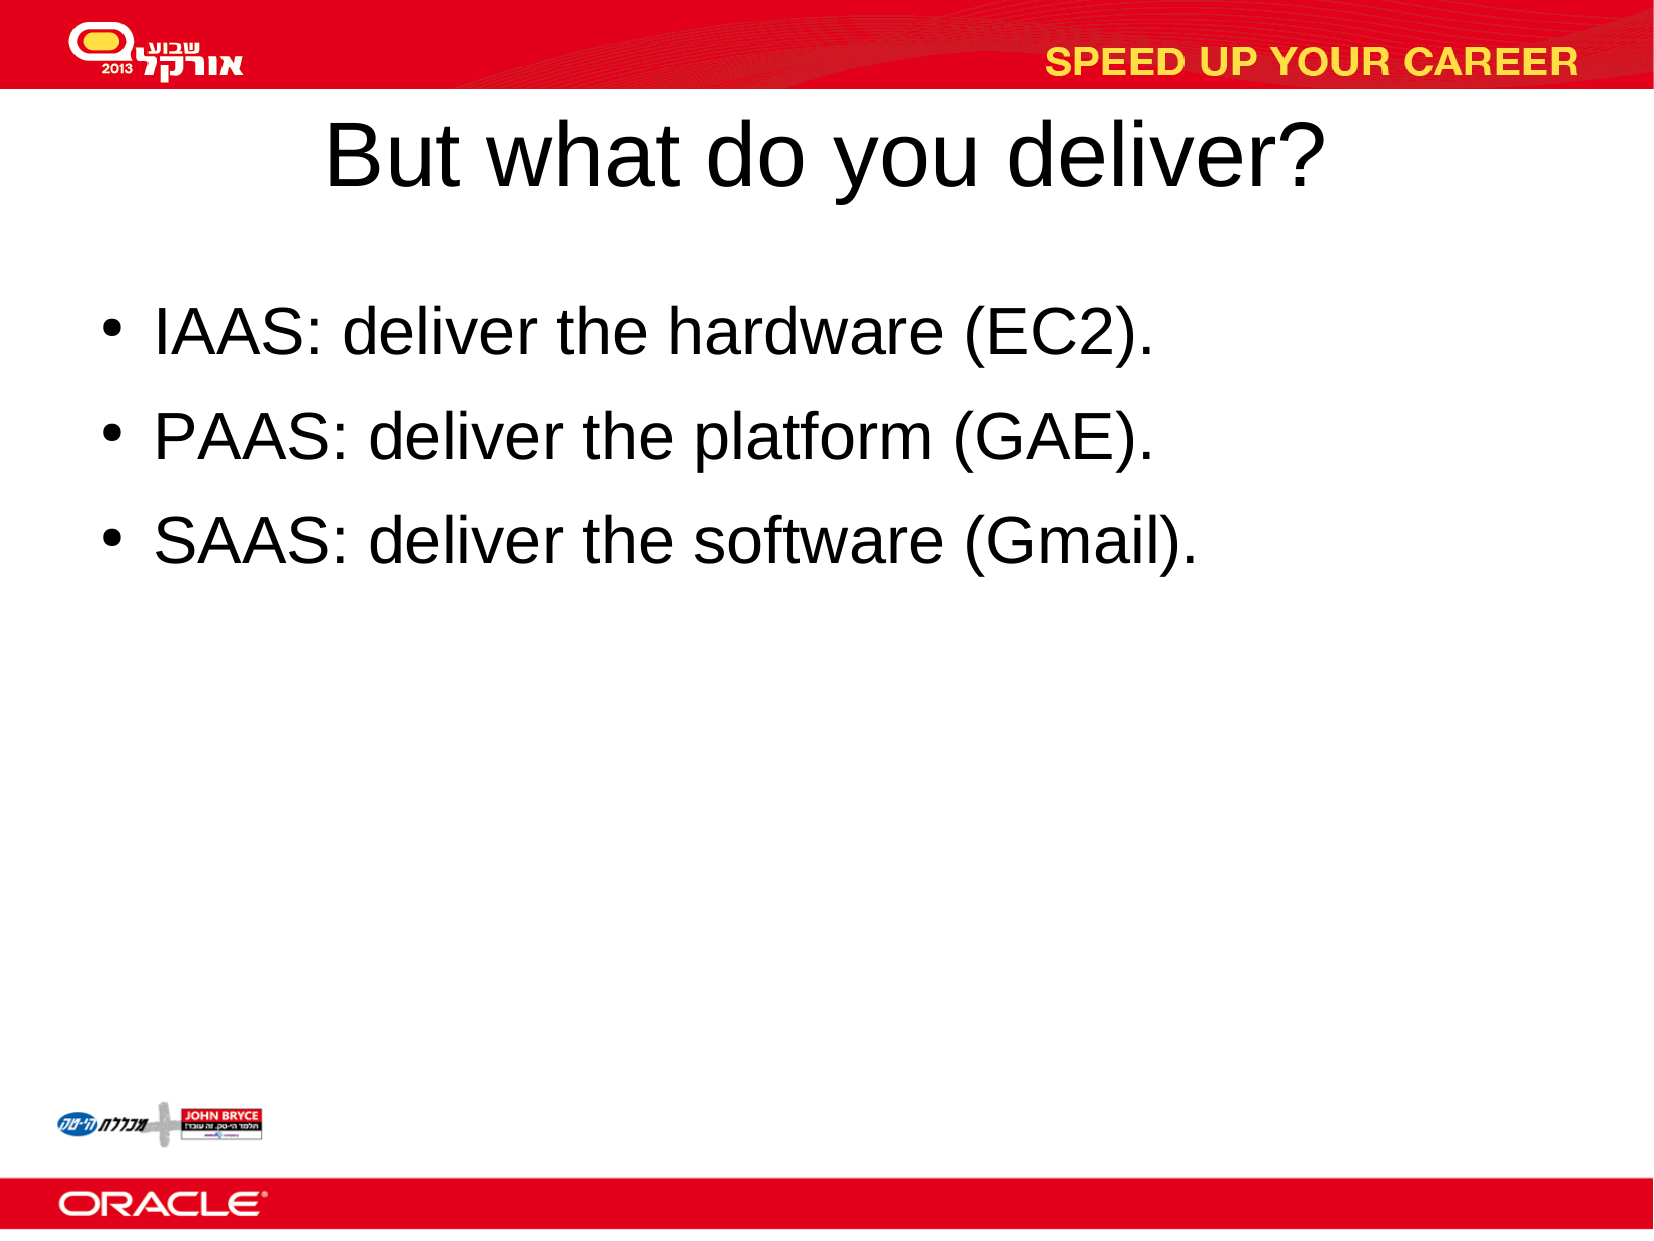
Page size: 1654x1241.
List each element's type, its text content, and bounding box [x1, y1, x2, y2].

list IAAS: deliver the hardware (EC2). PAAS: deliver the platform (GAE). SAAS: deliver the software (Gmail). [82, 290, 1538, 1010]
picture [0, 1087, 1653, 1240]
picture [0, 0, 1654, 89]
title But what do you deliver? [82, 49, 1571, 257]
